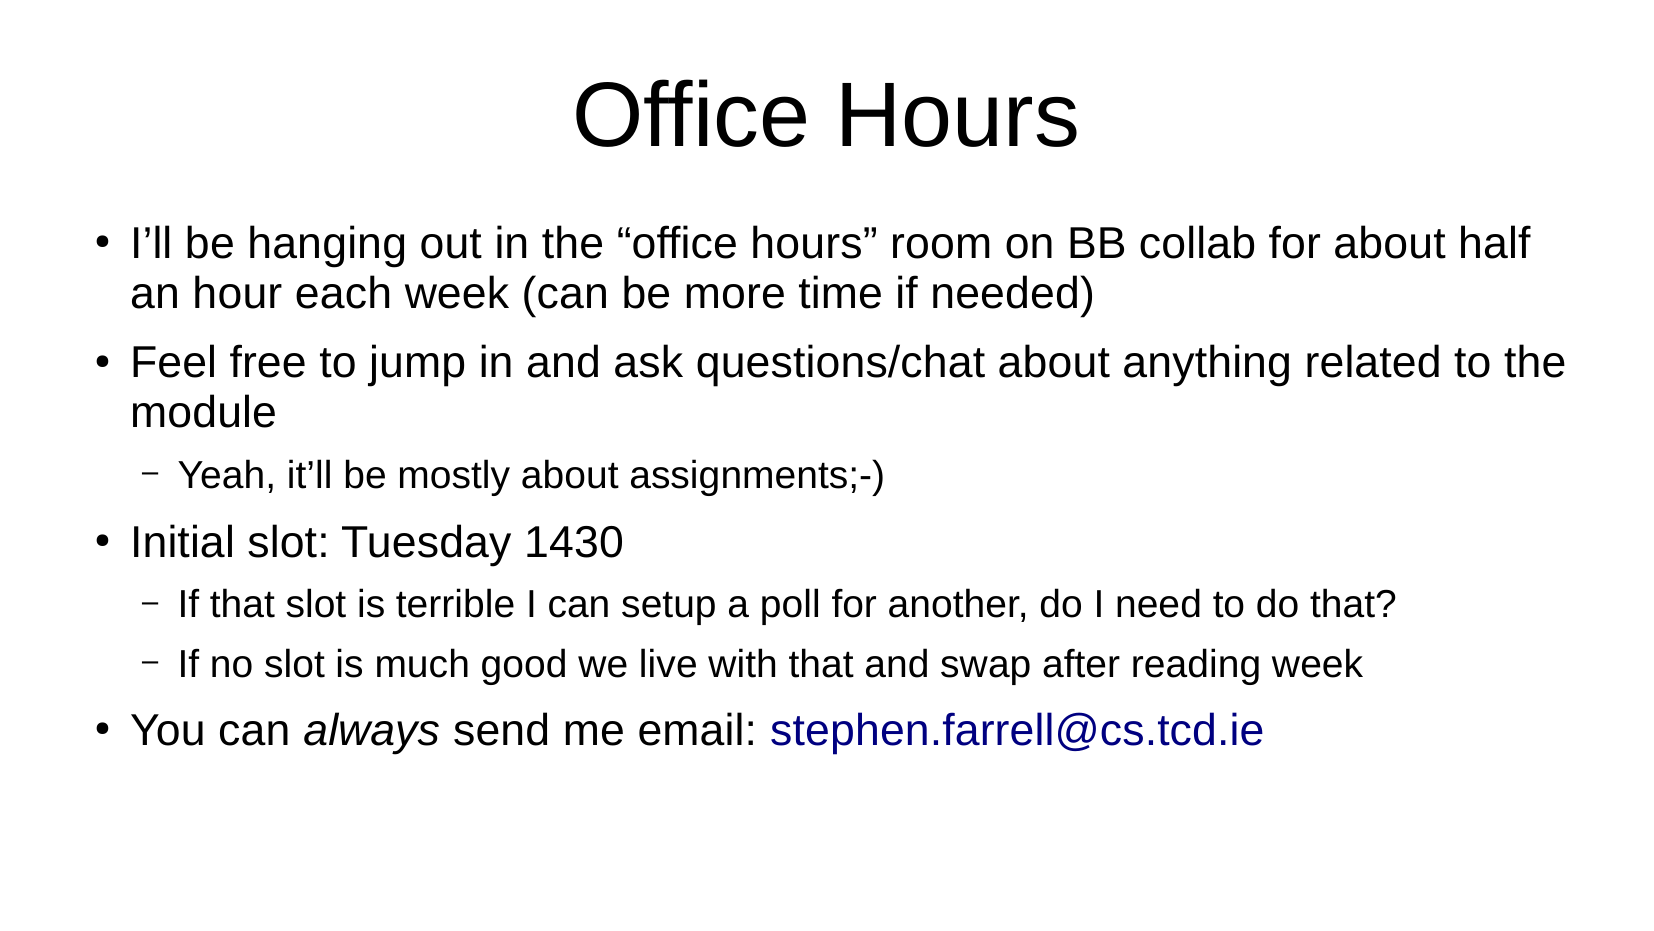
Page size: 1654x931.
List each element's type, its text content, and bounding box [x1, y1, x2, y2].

title Office Hours [82, 37, 1571, 193]
list I’ll be hanging out in the “office hours” room on BB collab for about half an hour each week (can be more time if needed) Feel free to jump in and ask questions/chat about anything related to the module Yeah, it’ll be mostly about assignments;-) Initial slot: Tuesday 1430 If that slot is terrible I can setup a poll for another, do I need to do that? If no slot is much good we live with that and swap after reading week You can always send me email: stephen.farrell@cs.tcd.ie [82, 217, 1571, 758]
